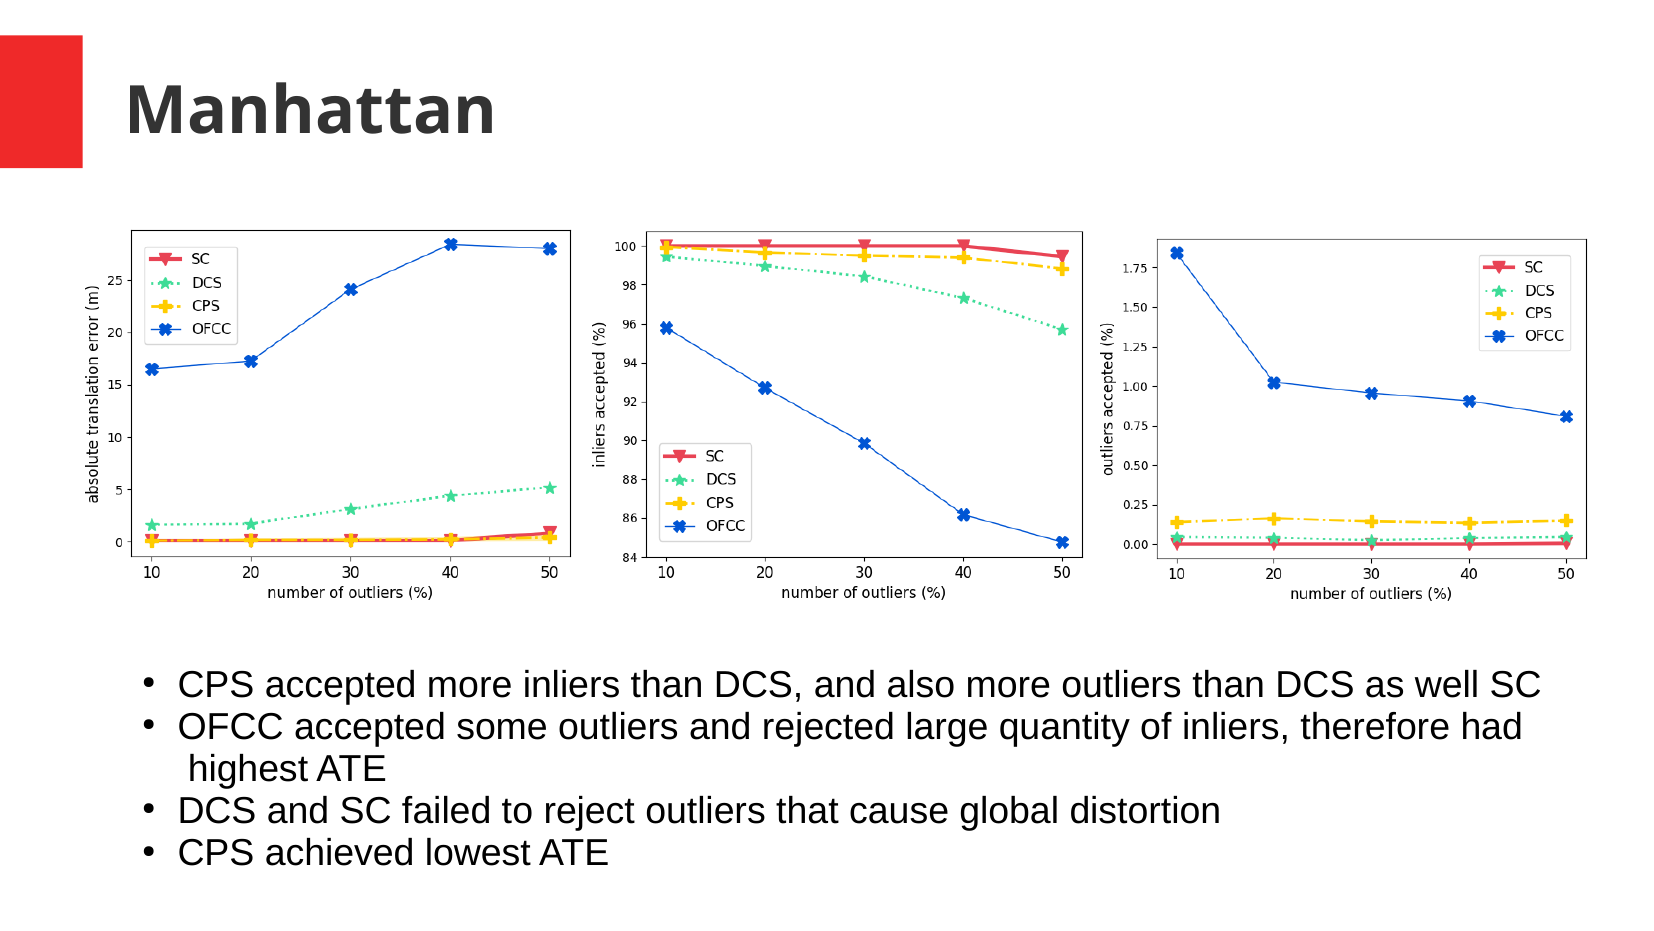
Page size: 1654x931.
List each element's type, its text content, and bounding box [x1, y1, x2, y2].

picture [60, 178, 579, 603]
text_box Manhattan [109, 59, 513, 154]
text_box CPS accepted more inliers than DCS, and also more outliers than DCS as well SC OFCC accepted some outliers and rejected large quantity of inliers, therefore had highest ATE DCS and SC failed to reject outliers that cause global distortion CPS achieved lowest ATE [142, 655, 1573, 881]
picture [587, 180, 1595, 604]
